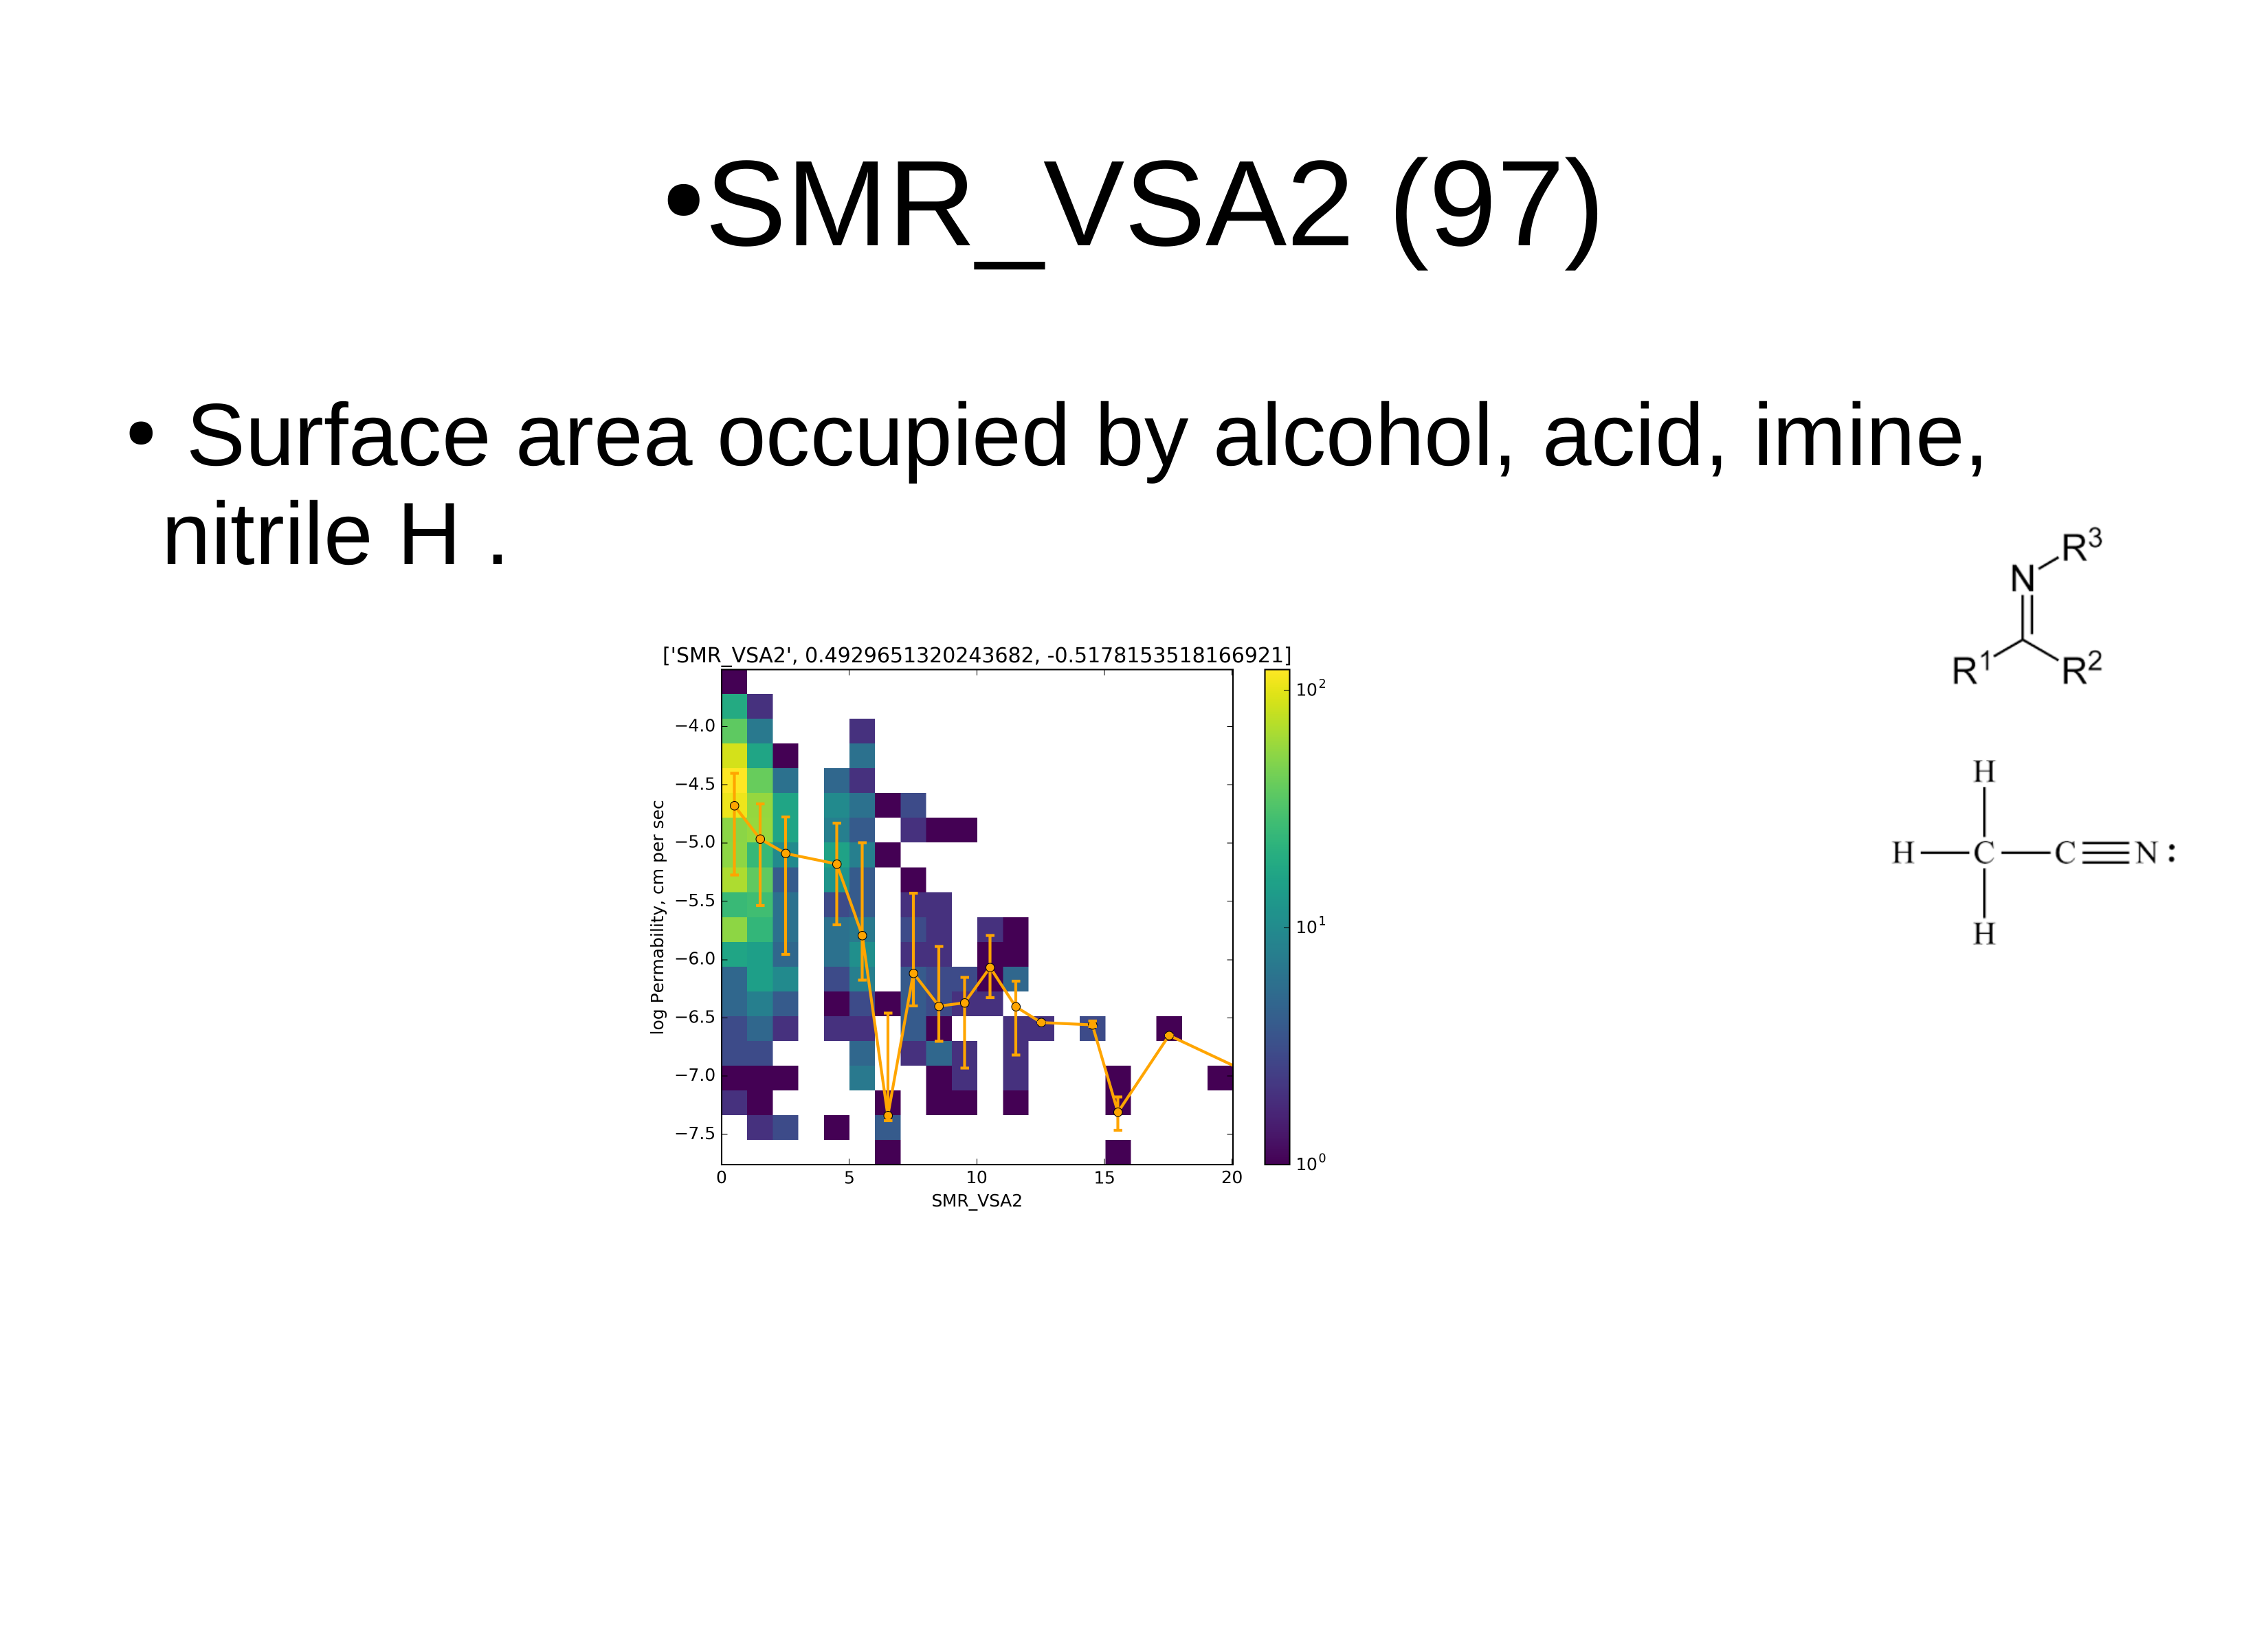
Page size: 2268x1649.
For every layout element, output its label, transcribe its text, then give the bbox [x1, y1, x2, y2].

list Surface area occupied by alcohol, acid, imine, nitrile H . [113, 385, 2155, 1343]
picture [619, 607, 1443, 1227]
title SMR_VSA2 (97) [113, 65, 2155, 341]
picture [1948, 515, 2106, 687]
picture [1887, 752, 2181, 950]
